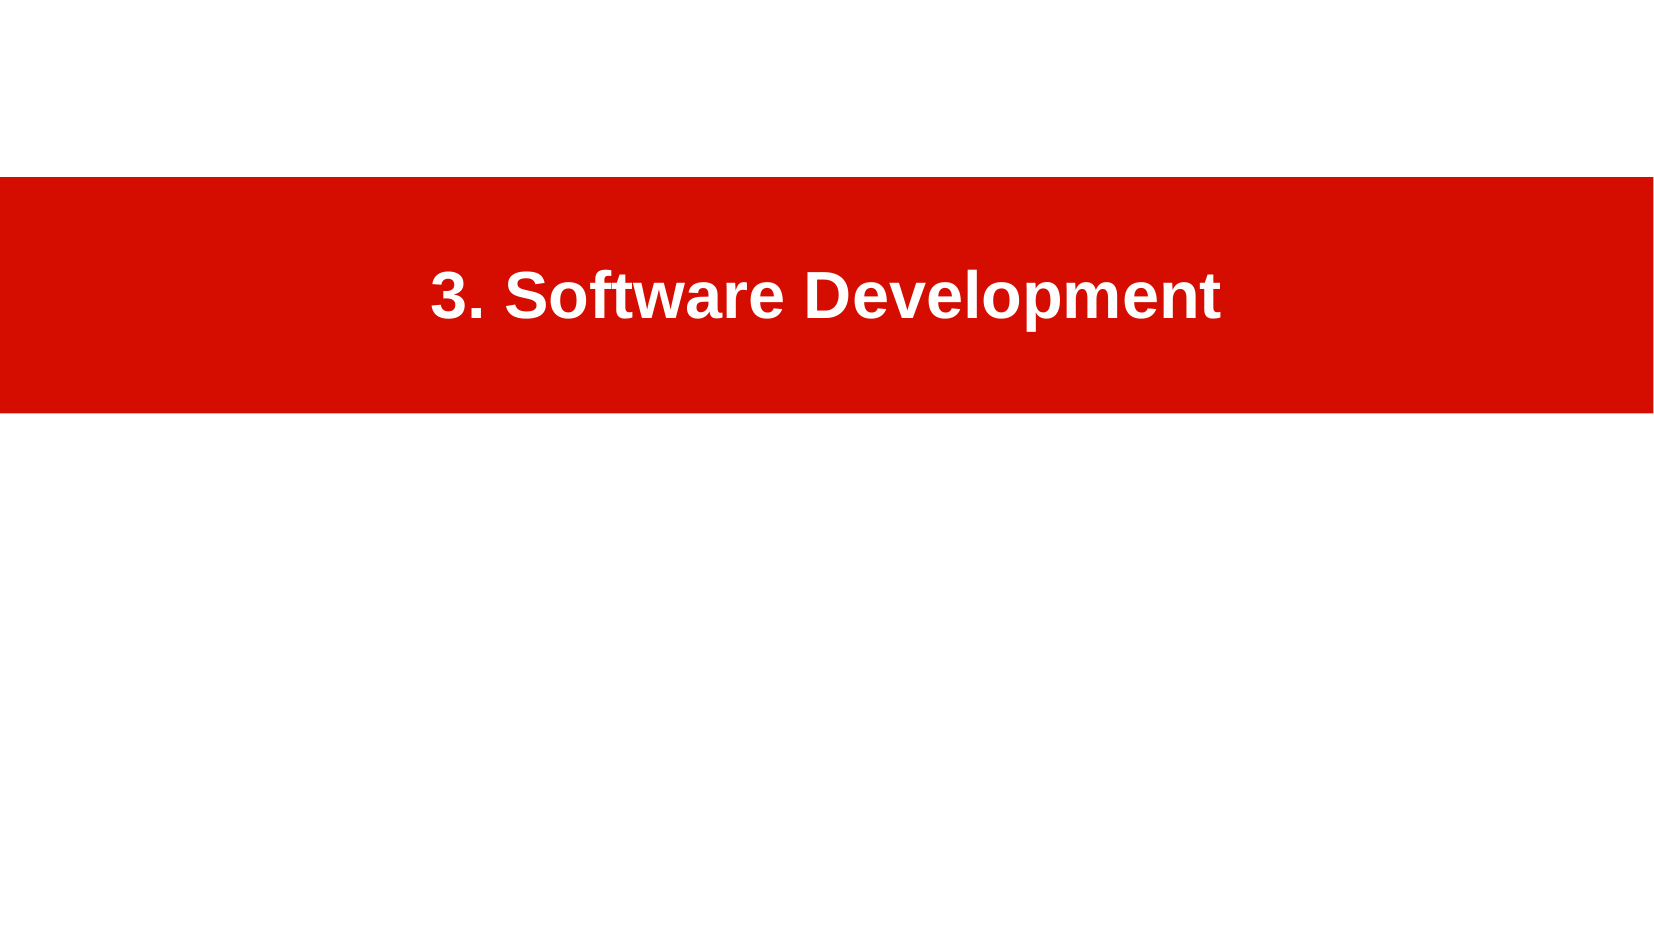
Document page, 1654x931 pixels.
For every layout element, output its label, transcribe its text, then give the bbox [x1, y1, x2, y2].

title 3. Software Development [0, 177, 1654, 414]
